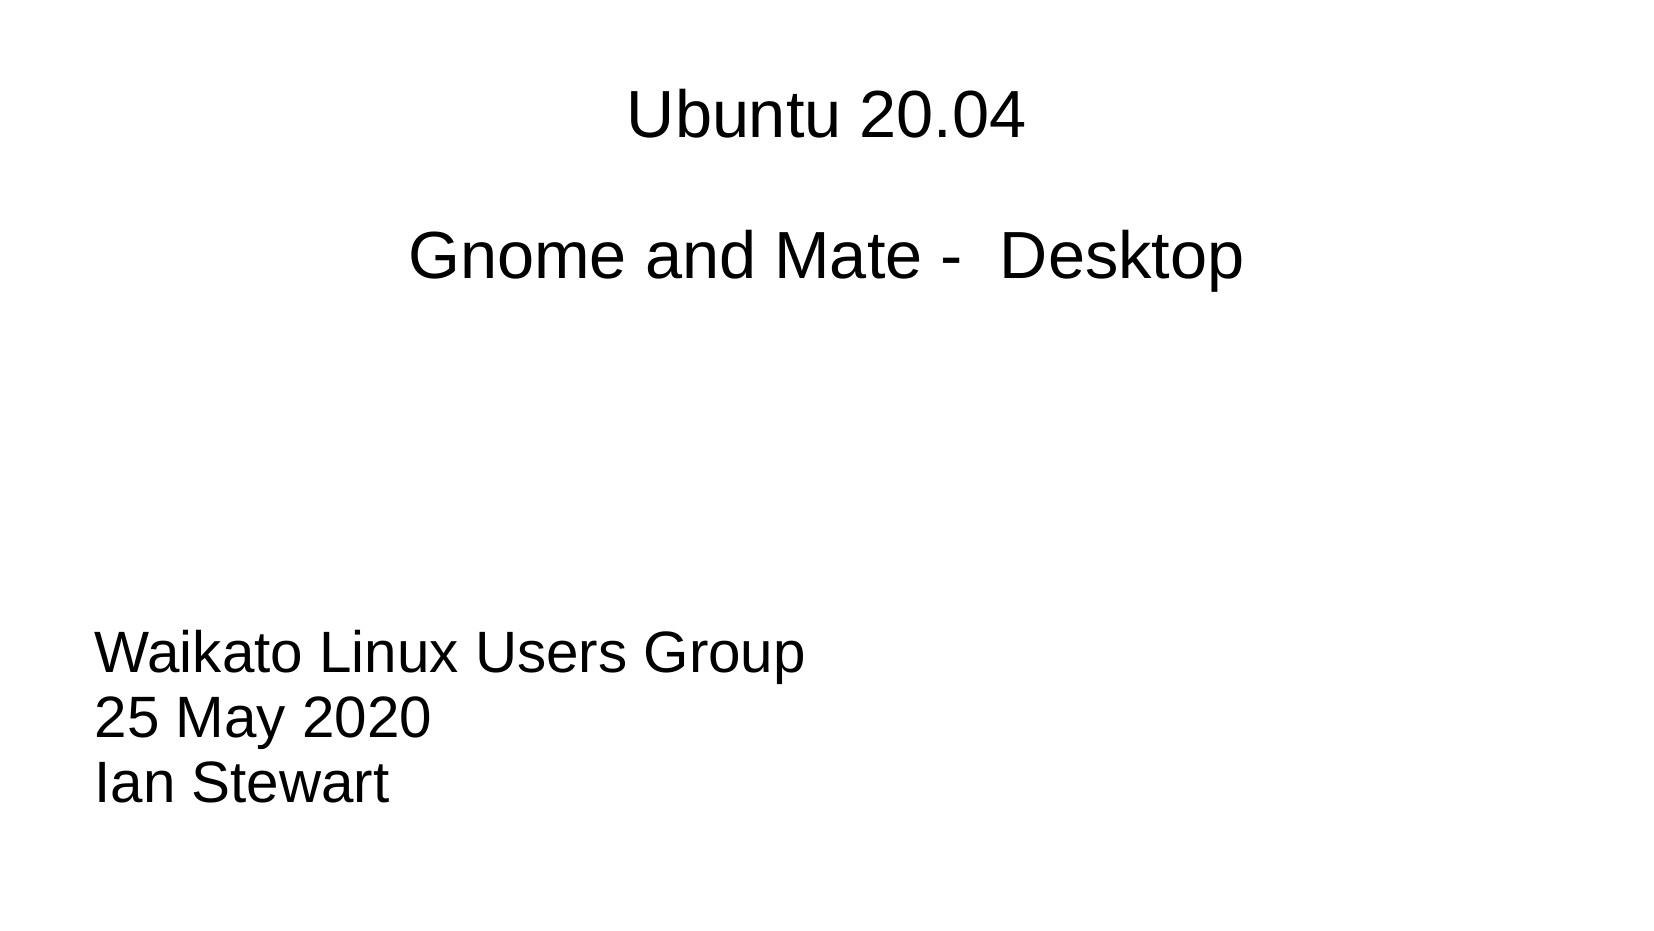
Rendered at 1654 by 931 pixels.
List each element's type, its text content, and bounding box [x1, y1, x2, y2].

text_box Waikato Linux Users Group 25 May 2020 Ian Stewart [94, 620, 1583, 880]
title Ubuntu 20.04 [82, 37, 1571, 193]
subtitle Gnome and Mate - Desktop [82, 217, 1571, 758]
